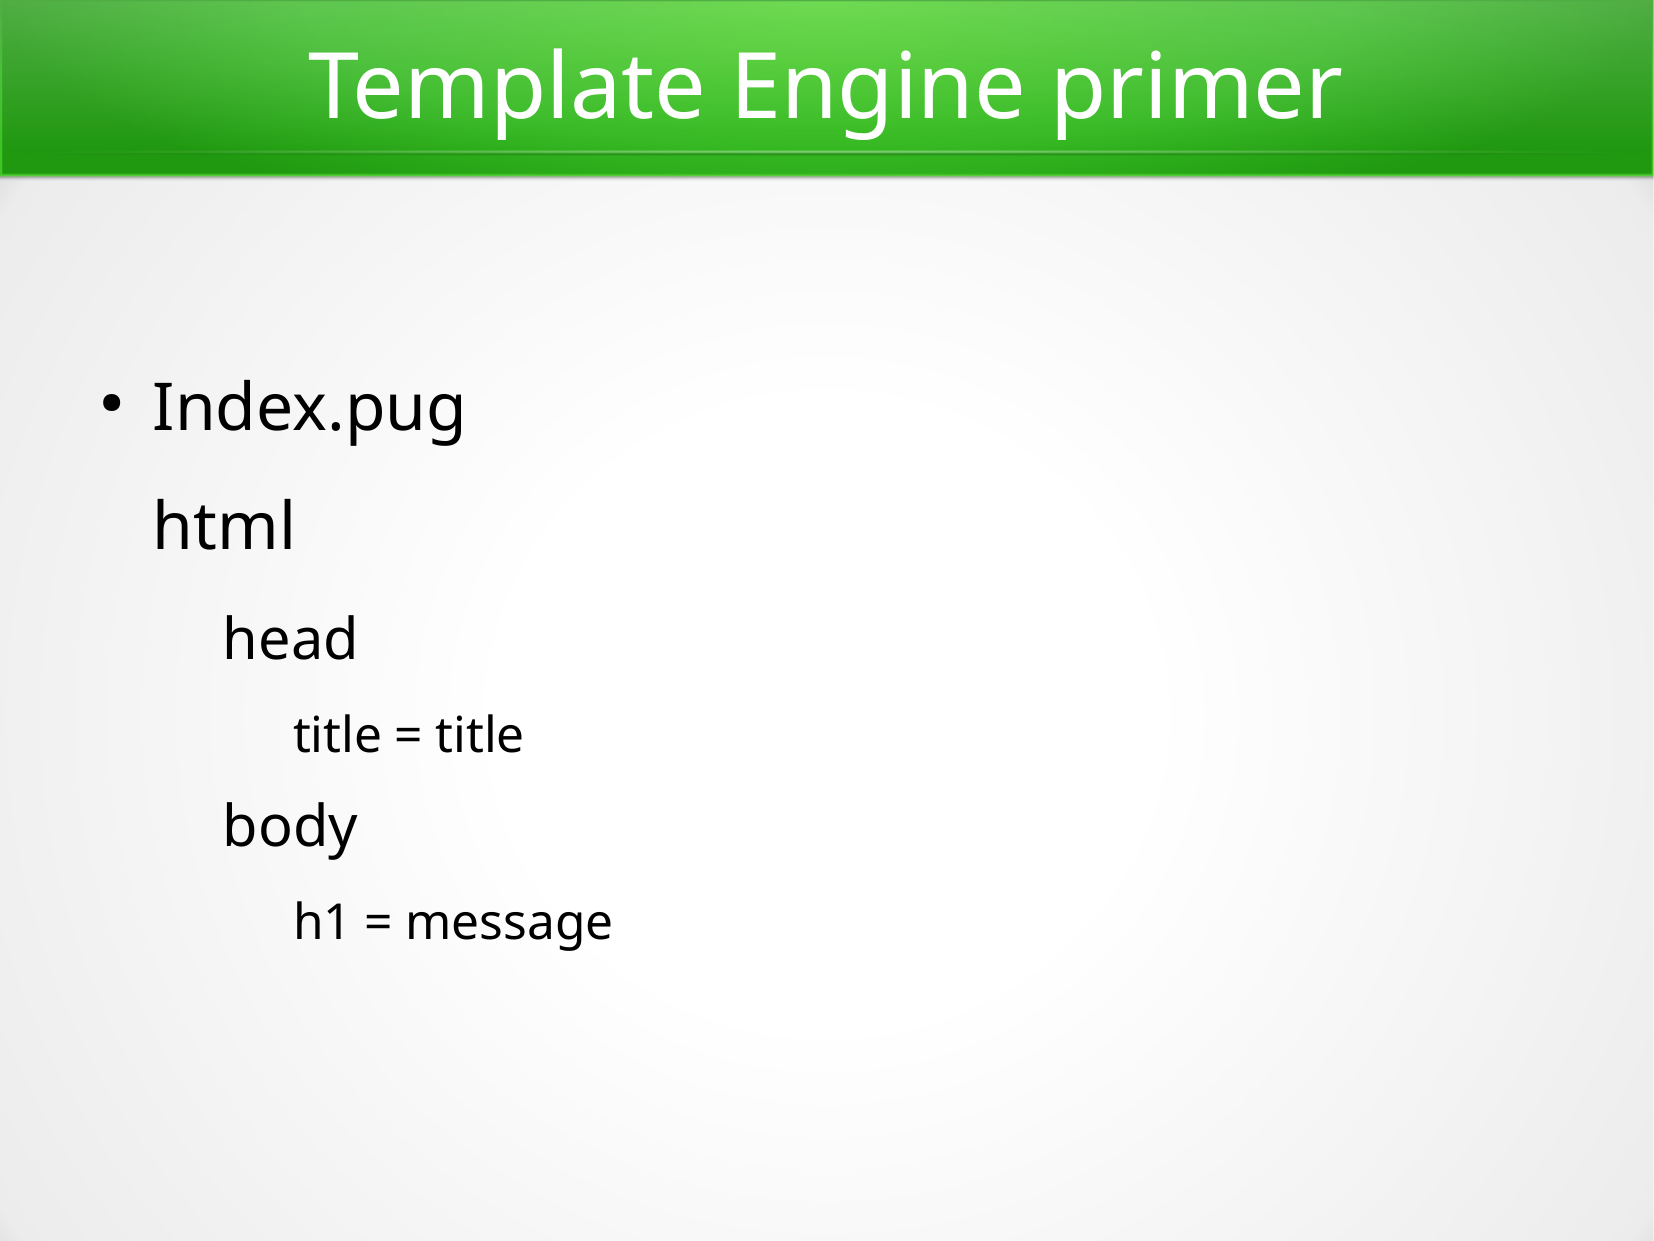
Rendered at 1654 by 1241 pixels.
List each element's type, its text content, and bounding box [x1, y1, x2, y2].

title Template Engine primer [82, 11, 1571, 154]
list Index.pug html head title = title body h1 = message [82, 240, 1571, 961]
picture [0, 0, 1654, 1241]
